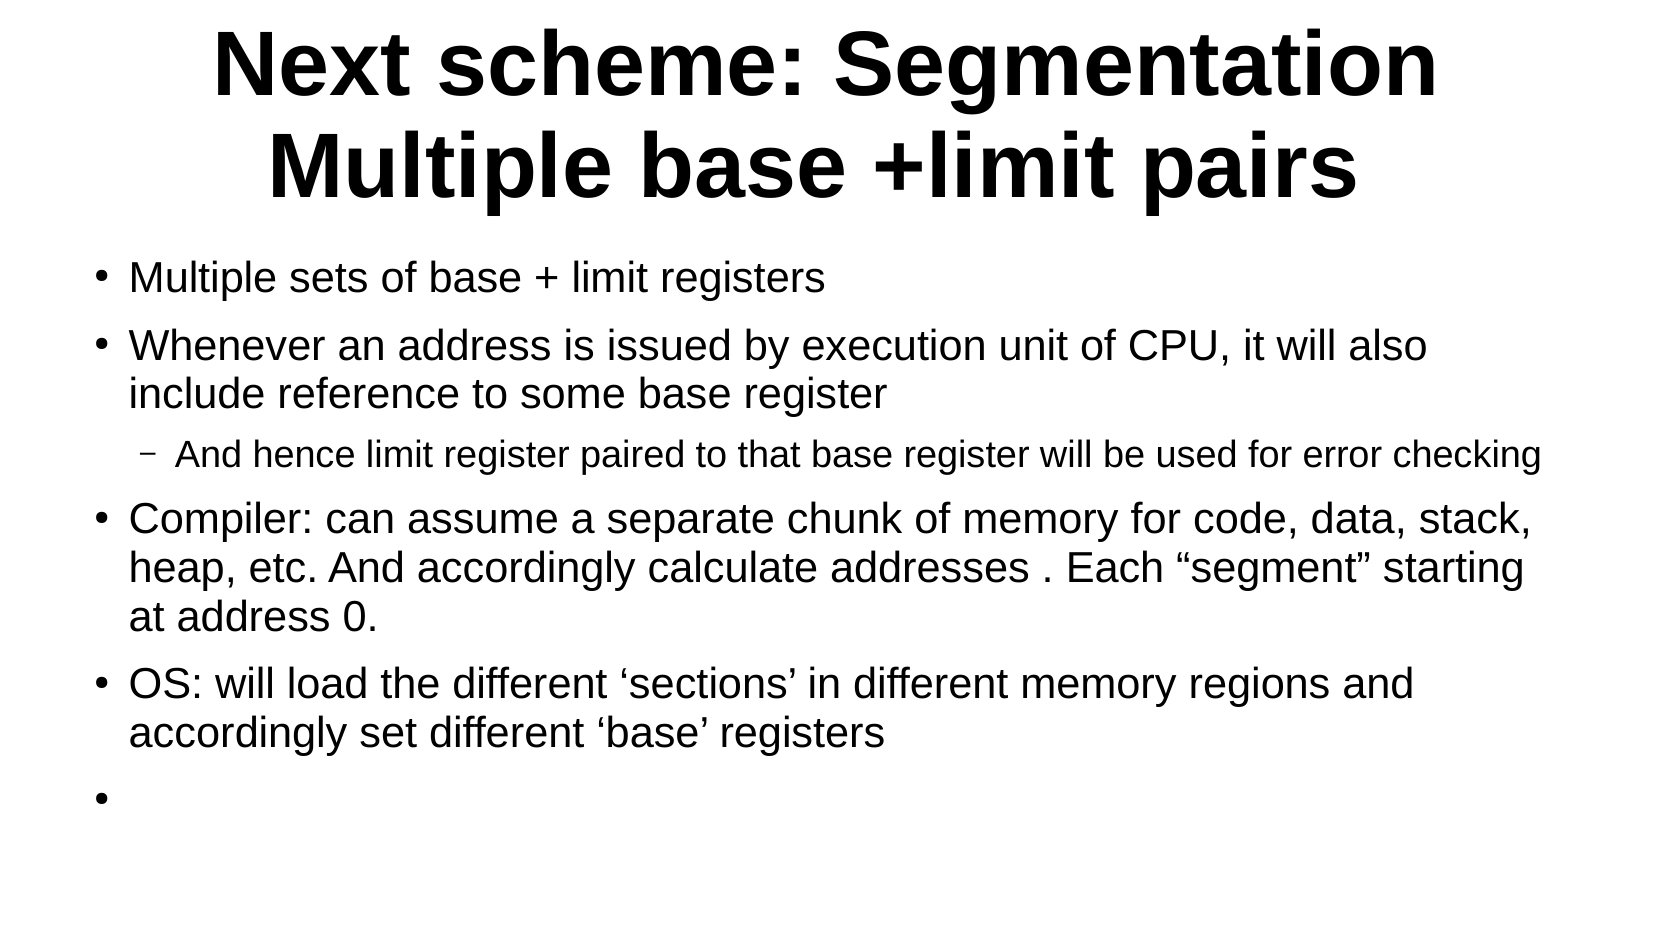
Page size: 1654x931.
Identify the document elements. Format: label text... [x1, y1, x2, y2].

title Next scheme: Segmentation Multiple base +limit pairs [82, 12, 1571, 218]
list Multiple sets of base + limit registers Whenever an address is issued by execution unit of CPU, it will also include reference to some base register And hence limit register paired to that base register will be used for error checking Compiler: can assume a separate chunk of memory for code, data, stack, heap, etc. And accordingly calculate addresses . Each “segment” starting at address 0. OS: will load the different ‘sections’ in different memory regions and accordingly set different ‘base’ registers [82, 253, 1571, 793]
